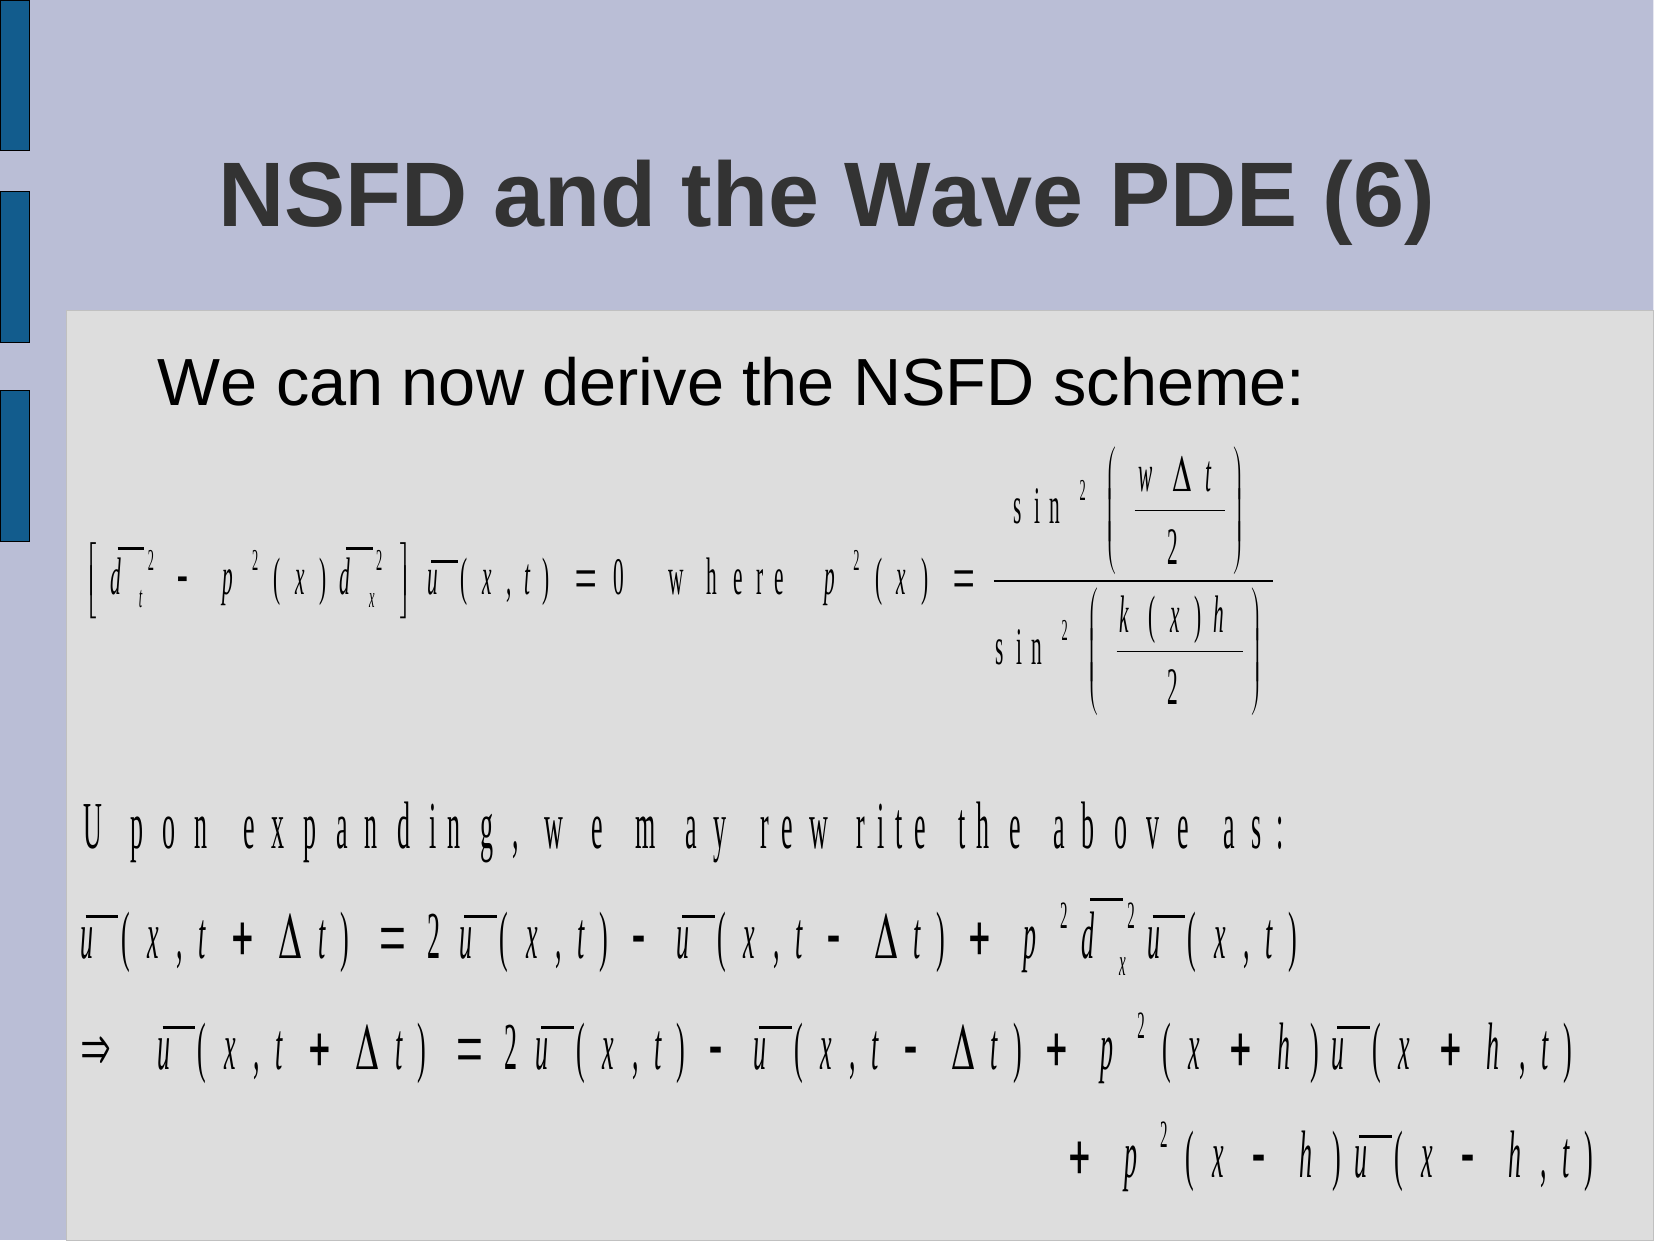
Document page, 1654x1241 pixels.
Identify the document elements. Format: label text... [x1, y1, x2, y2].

picture [79, 436, 1287, 726]
picture [72, 790, 1617, 1204]
title NSFD and the Wave PDE (6) [121, 91, 1534, 299]
list We can now derive the NSFD scheme: [121, 344, 1534, 790]
